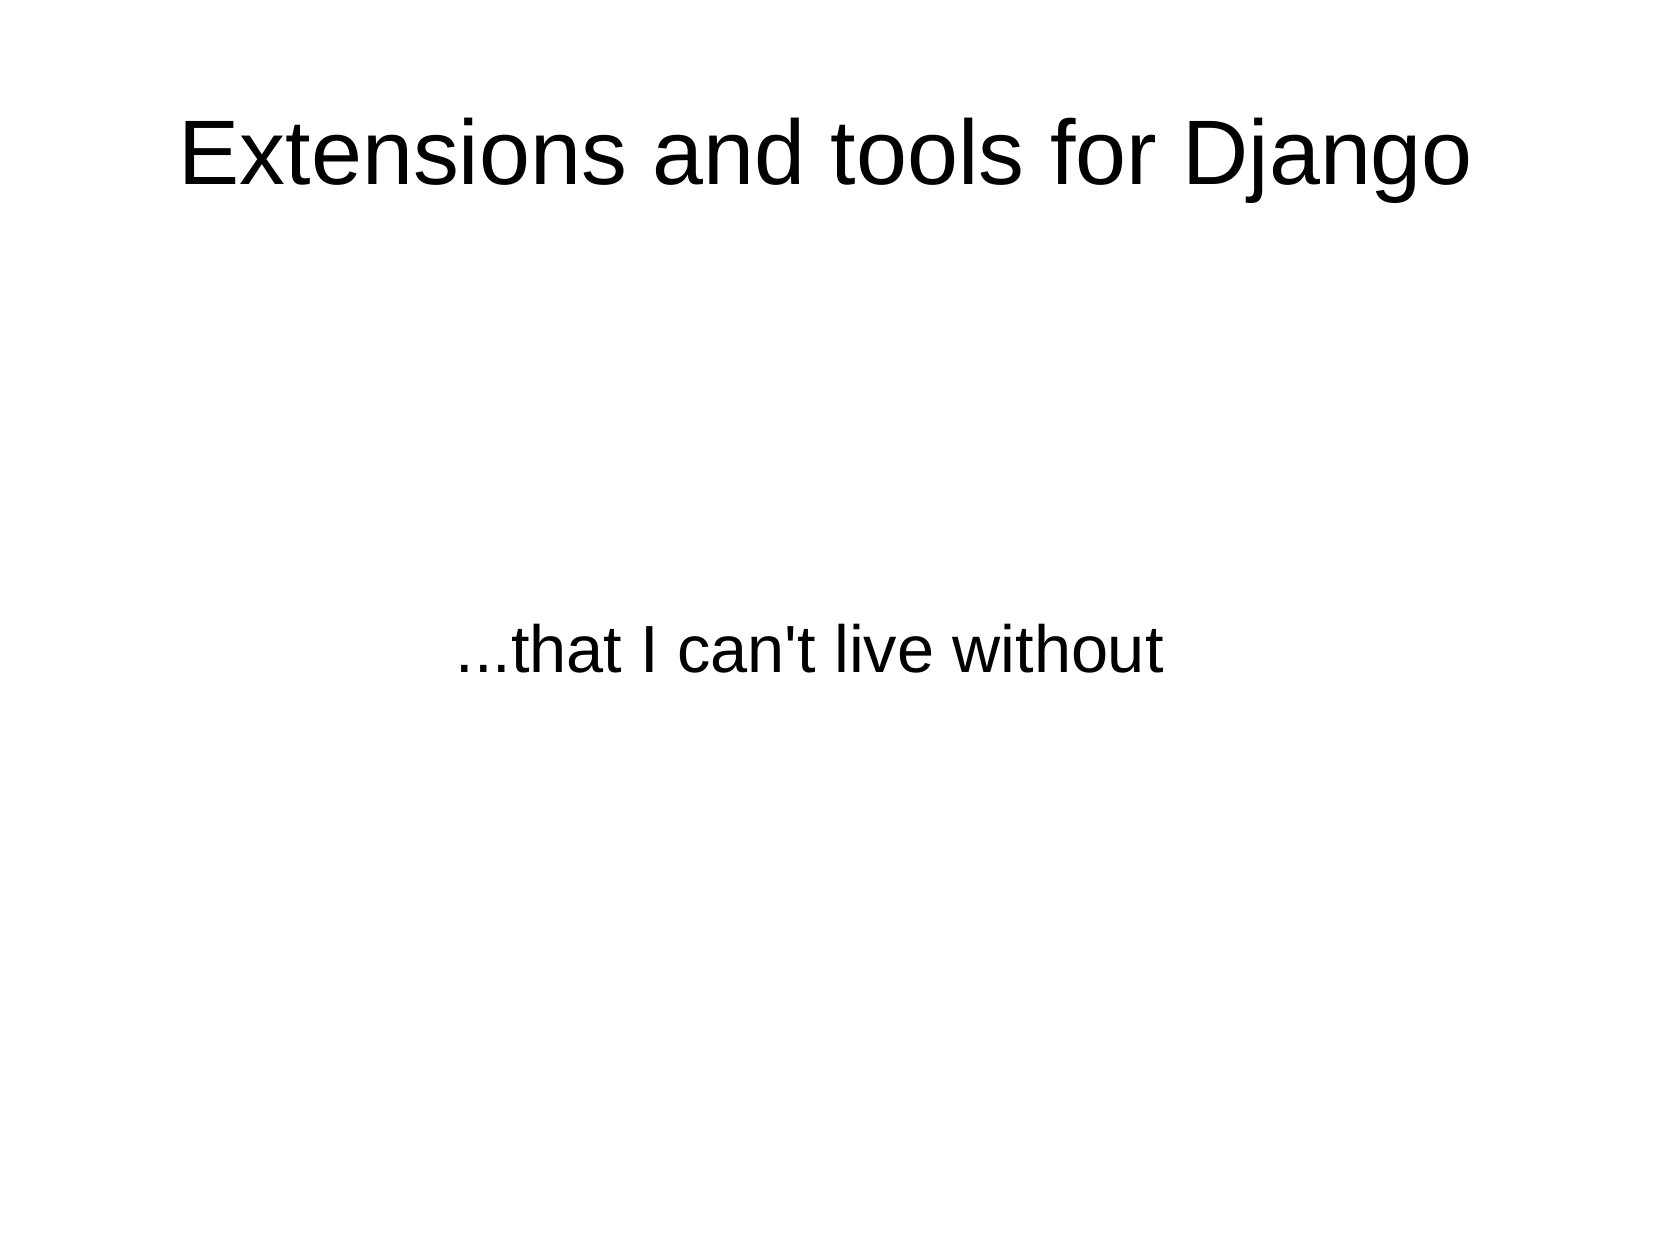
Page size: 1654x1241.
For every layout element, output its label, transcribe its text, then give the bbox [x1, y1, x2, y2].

subtitle ...that I can't live without [82, 290, 1538, 1010]
title Extensions and tools for Django [82, 49, 1571, 257]
